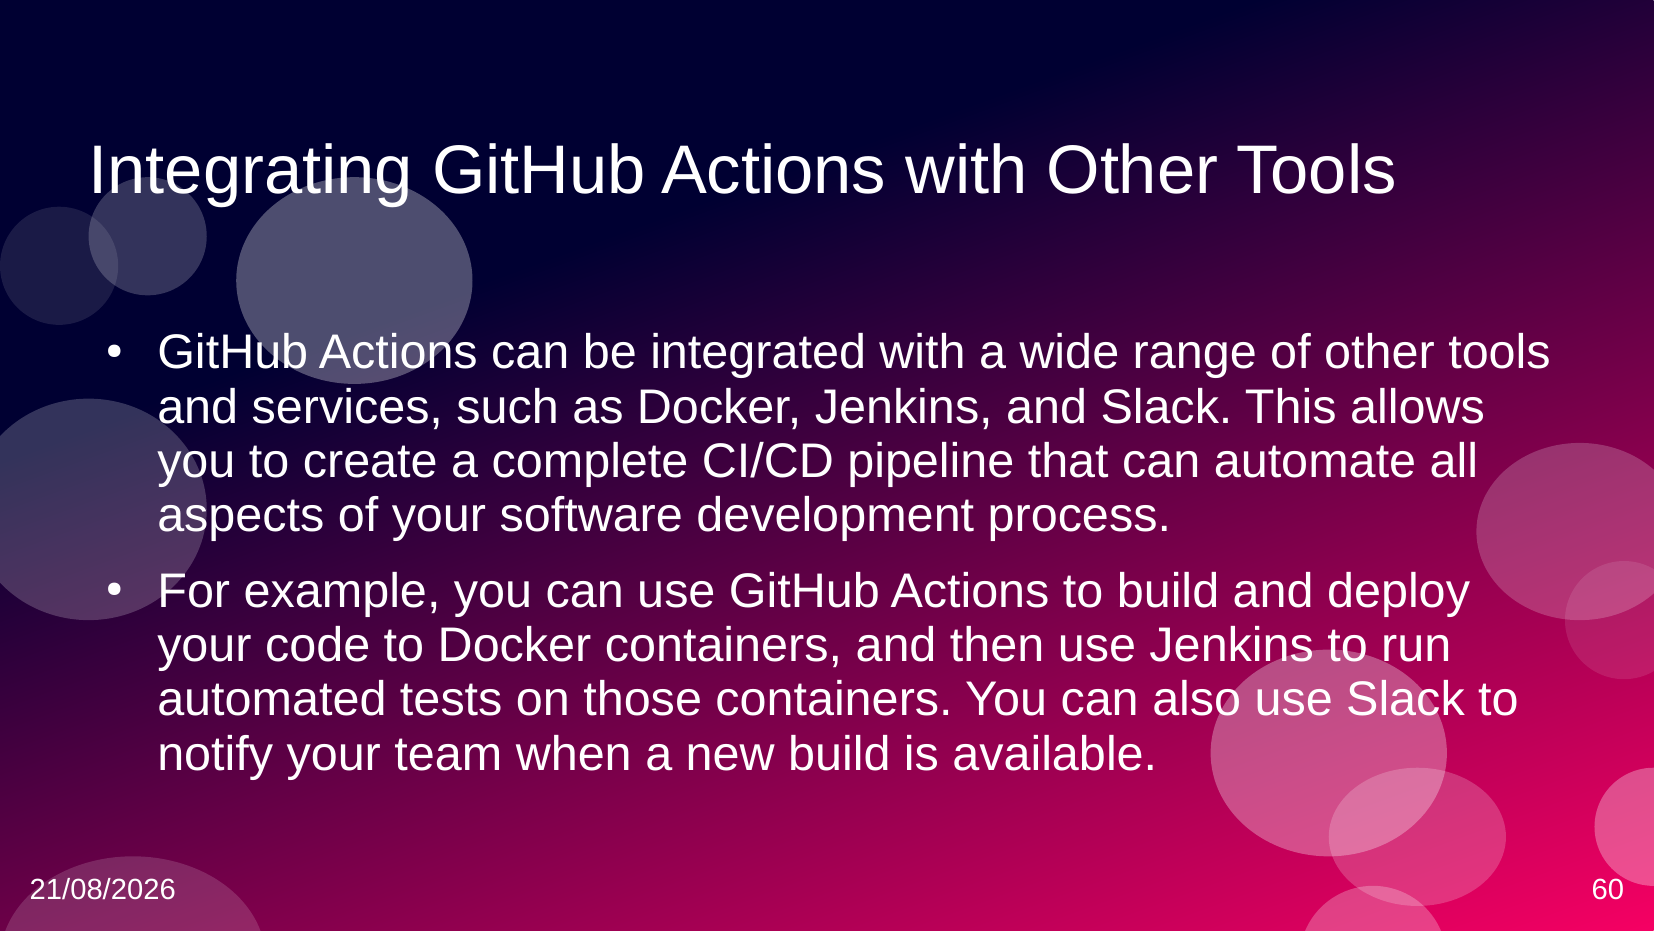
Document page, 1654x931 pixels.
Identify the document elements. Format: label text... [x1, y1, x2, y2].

list GitHub Actions can be integrated with a wide range of other tools and services, such as Docker, Jenkins, and Slack. This allows you to create a complete CI/CD pipeline that can automate all aspects of your software development process. For example, you can use GitHub Actions to build and deploy your code to Docker containers, and then use Jenkins to run automated tests on those containers. You can also use Slack to notify your team when a new build is available. [88, 324, 1565, 783]
title Integrating GitHub Actions with Other Tools [88, 88, 1565, 251]
